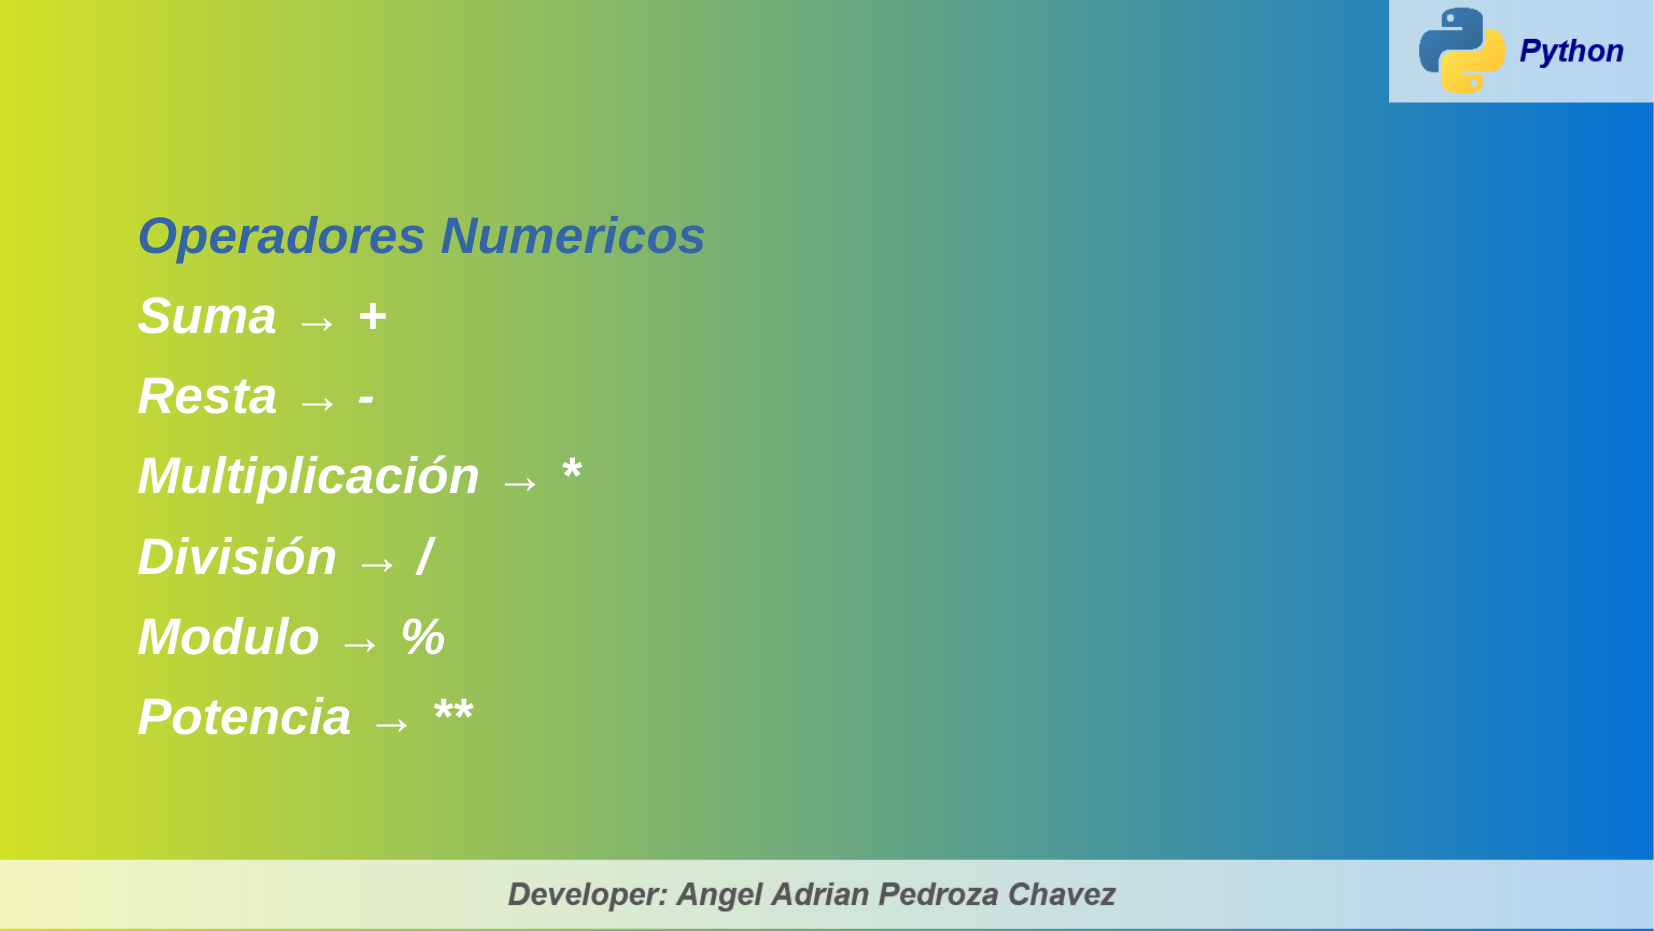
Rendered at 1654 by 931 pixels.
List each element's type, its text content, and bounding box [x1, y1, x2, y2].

list Operadores Numericos Suma → + Resta → - Multiplicación → * División → / Modulo → % Potencia → ** [82, 206, 1571, 747]
picture [0, 0, 1654, 931]
